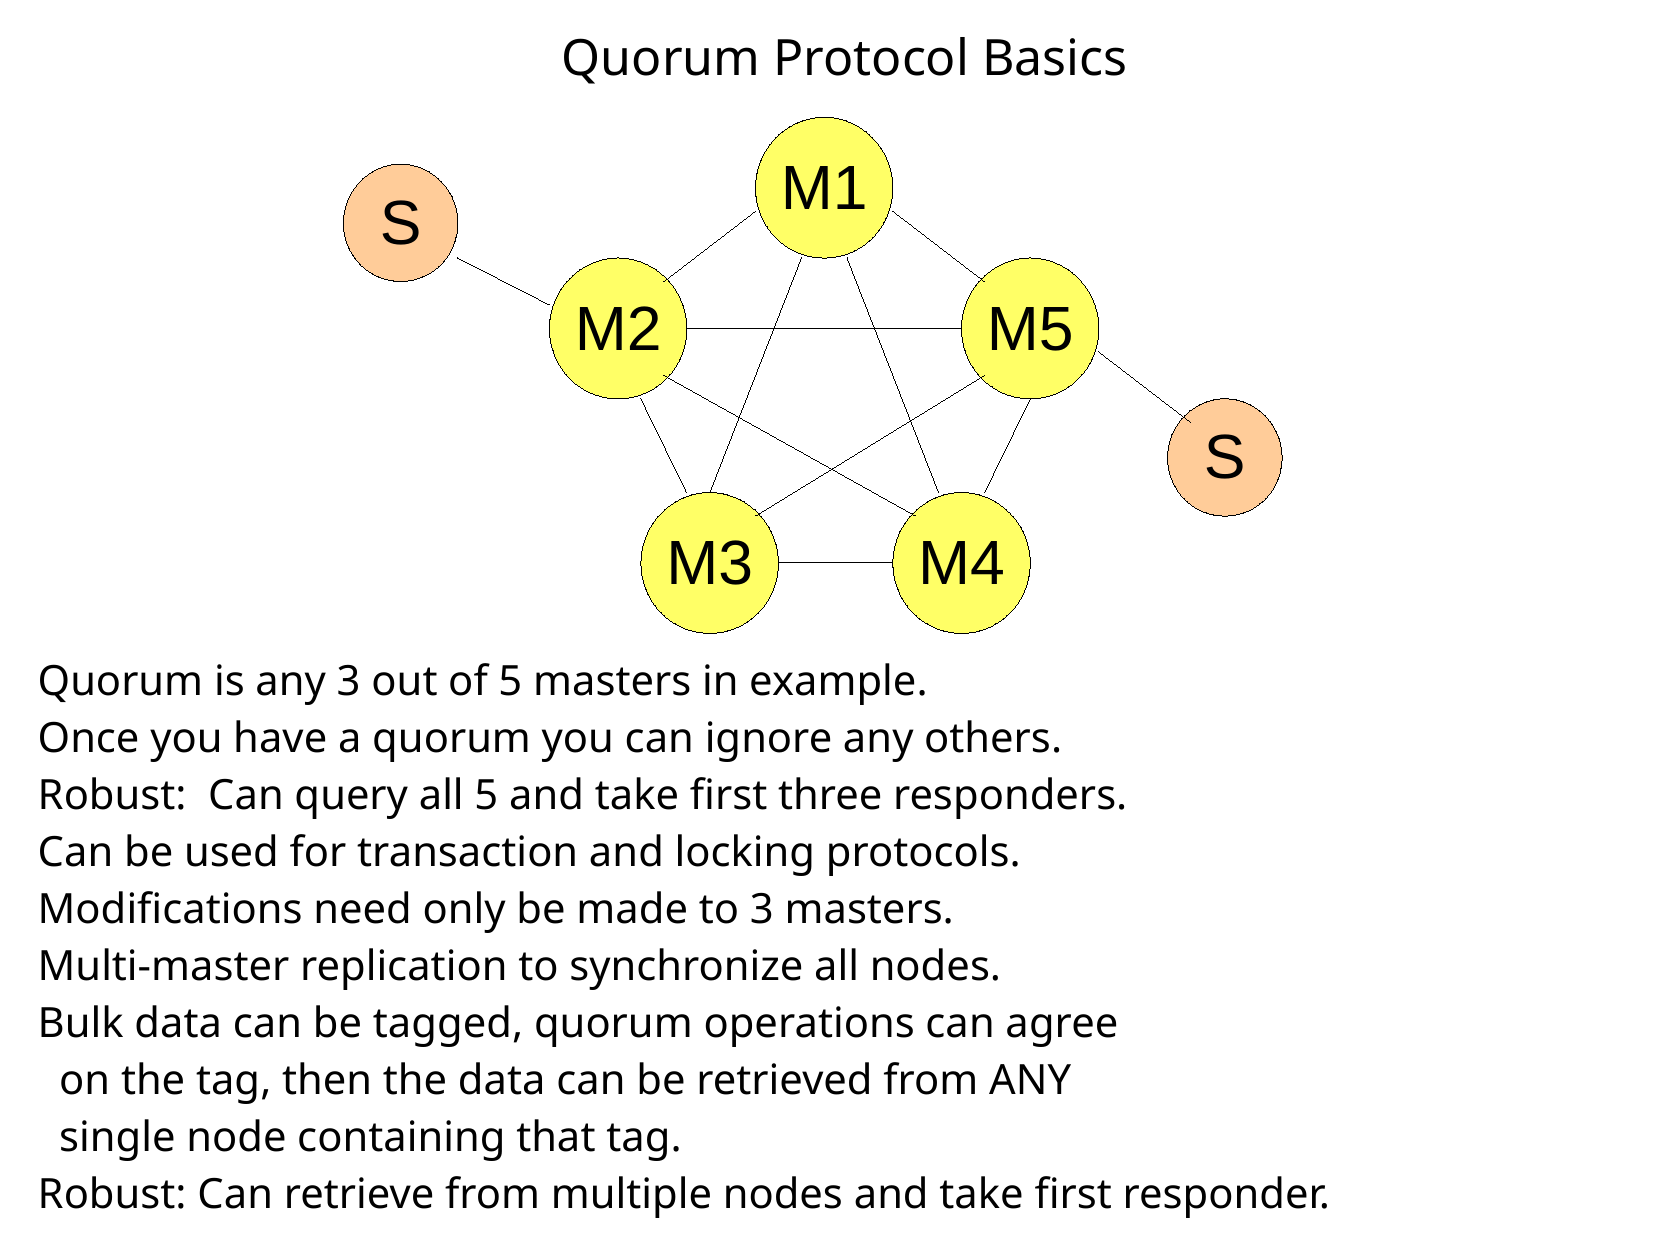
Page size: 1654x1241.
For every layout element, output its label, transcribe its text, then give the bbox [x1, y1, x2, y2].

text_box M3 [640, 492, 779, 634]
text_box S [343, 164, 458, 282]
text_box M4 [892, 492, 1031, 634]
text_box M1 [755, 117, 893, 259]
text_box M5 [961, 257, 1099, 399]
text_box Quorum Protocol Basics [114, 9, 1575, 104]
text_box S [1167, 398, 1283, 517]
text_box M2 [549, 257, 687, 399]
text_box Quorum is any 3 out of 5 masters in example. Once you have a quorum you can ignore any others. Robust: Can query all 5 and take first three responders. Can be used for transaction and locking protocols. Modifications need only be made to 3 masters. Multi-master replication to synchronize all nodes. Bulk data can be tagged, quorum operations can agree on the tag, then the data can be retrieved from ANY single node containing that tag. Robust: Can retrieve from multiple nodes and take first responder. [22, 643, 1431, 1241]
